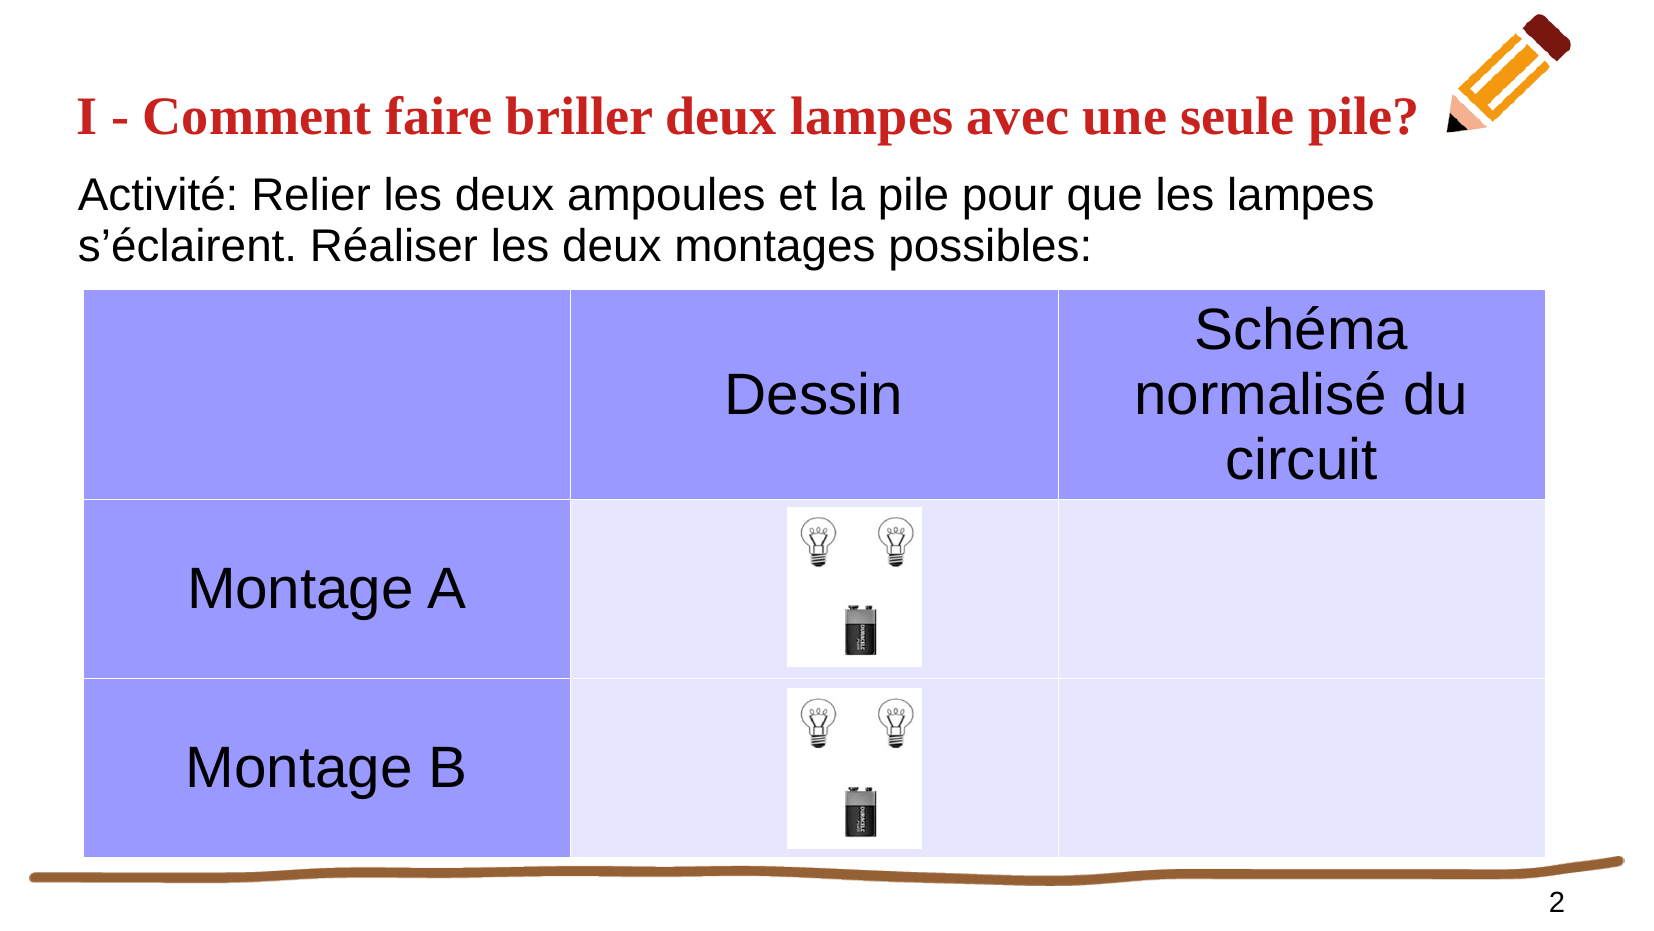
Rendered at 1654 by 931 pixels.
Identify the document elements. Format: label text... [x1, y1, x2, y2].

picture [1446, 14, 1571, 133]
picture [787, 688, 922, 849]
title I - Comment faire briller deux lampes avec une seule pile? [76, 64, 1436, 161]
table_cell [1059, 500, 1545, 678]
table_header Schéma normalisé du circuit [1059, 290, 1545, 499]
table_cell Montage B [84, 679, 570, 857]
table_cell [571, 679, 1058, 857]
table_cell [1059, 679, 1545, 857]
table_cell Montage A [84, 500, 570, 678]
table_cell [571, 500, 1058, 678]
picture [787, 507, 922, 668]
picture [29, 856, 1625, 886]
text_box Activité: Relier les deux ampoules et la pile pour que les lampes s’éclairent. Réaliser les deux montages possibles: [63, 161, 1538, 279]
table_header Dessin [571, 290, 1058, 499]
table_header [84, 290, 570, 499]
